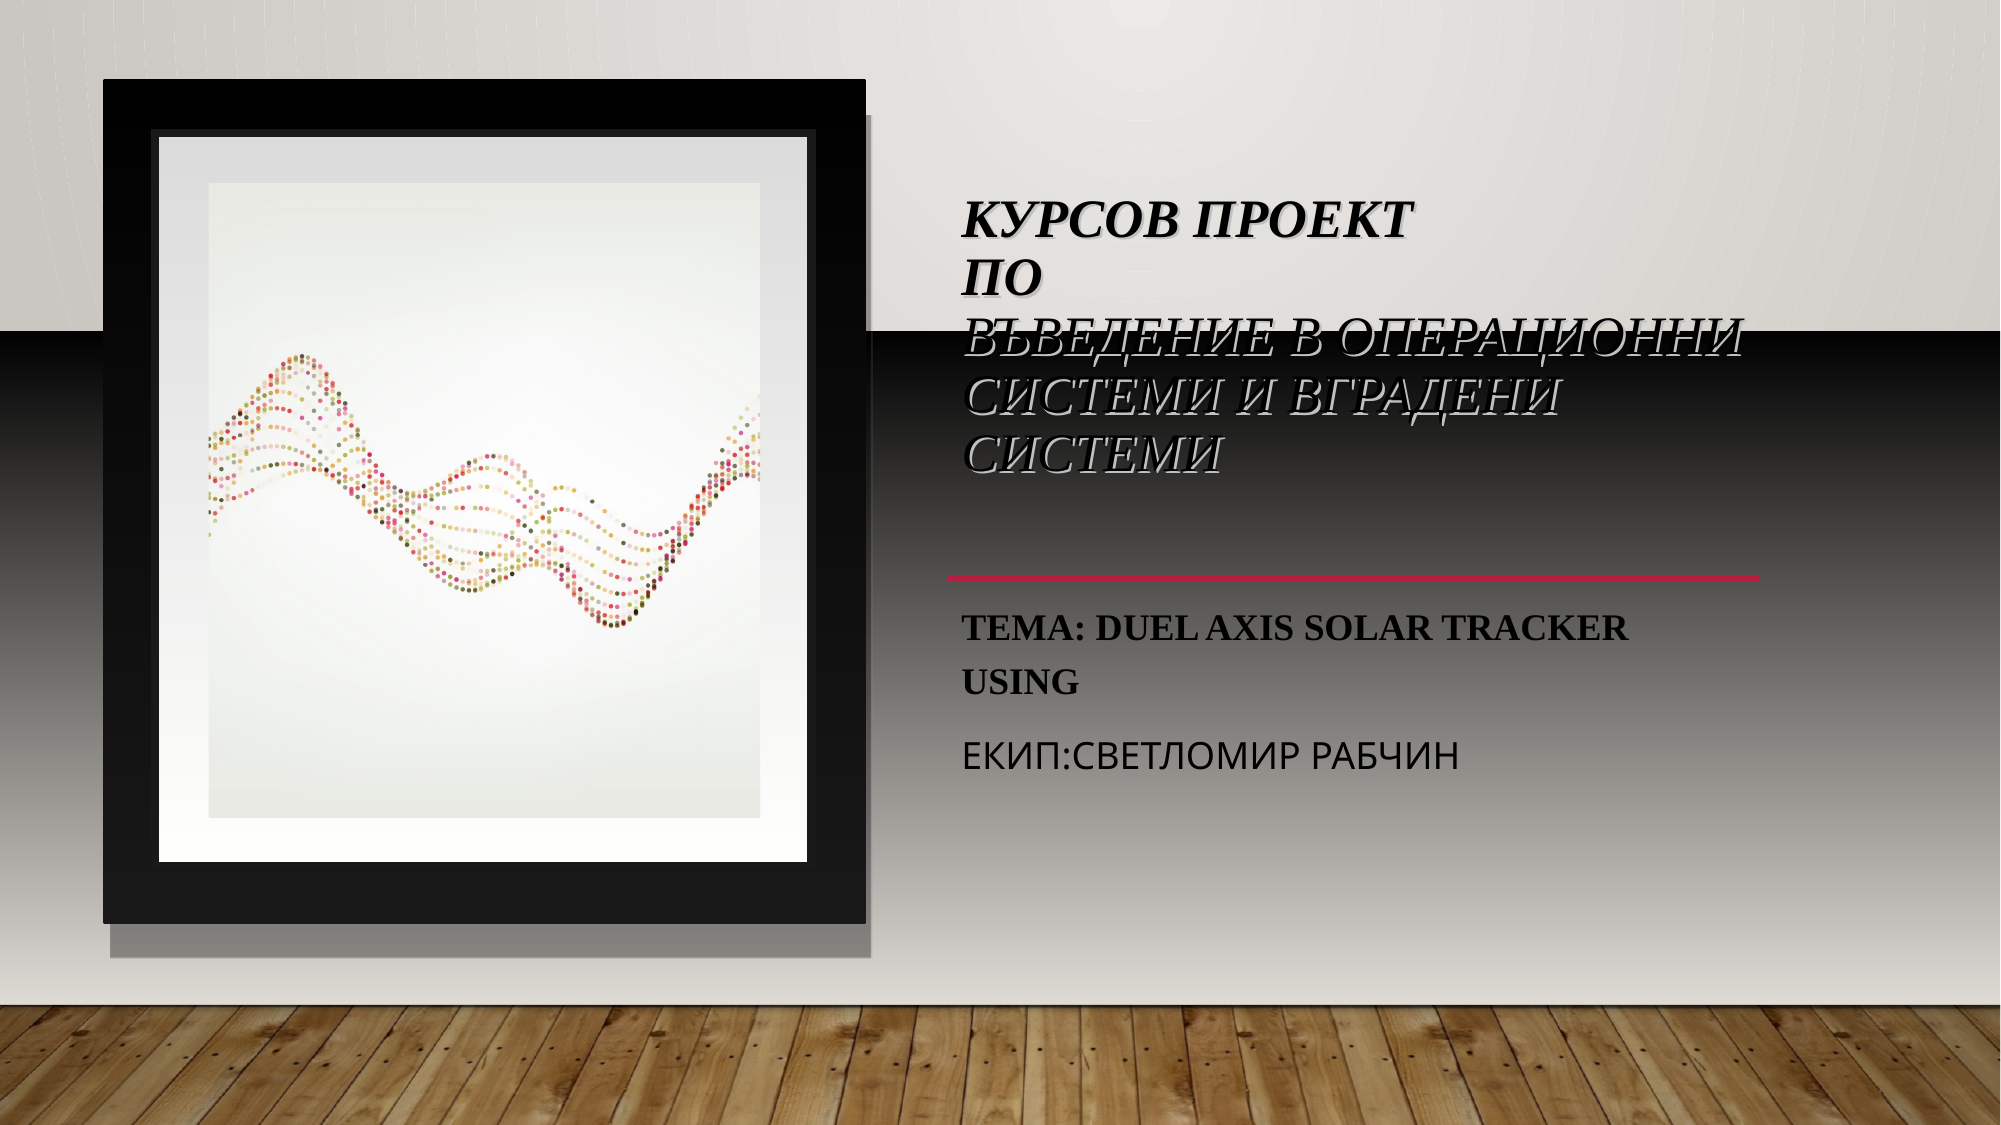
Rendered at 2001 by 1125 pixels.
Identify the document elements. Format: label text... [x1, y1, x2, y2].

picture [0, 1005, 2000, 1125]
subtitle Тема: Duel Axis Solar Tracker Using Екип:Светломир Рабчин [946, 578, 1763, 844]
picture [208, 183, 761, 818]
text_box [0, 0, 2000, 1005]
title КУРСОВ ПРОЕКТ по Въведение в Операционни системи и Вградени системи [946, 158, 1762, 549]
